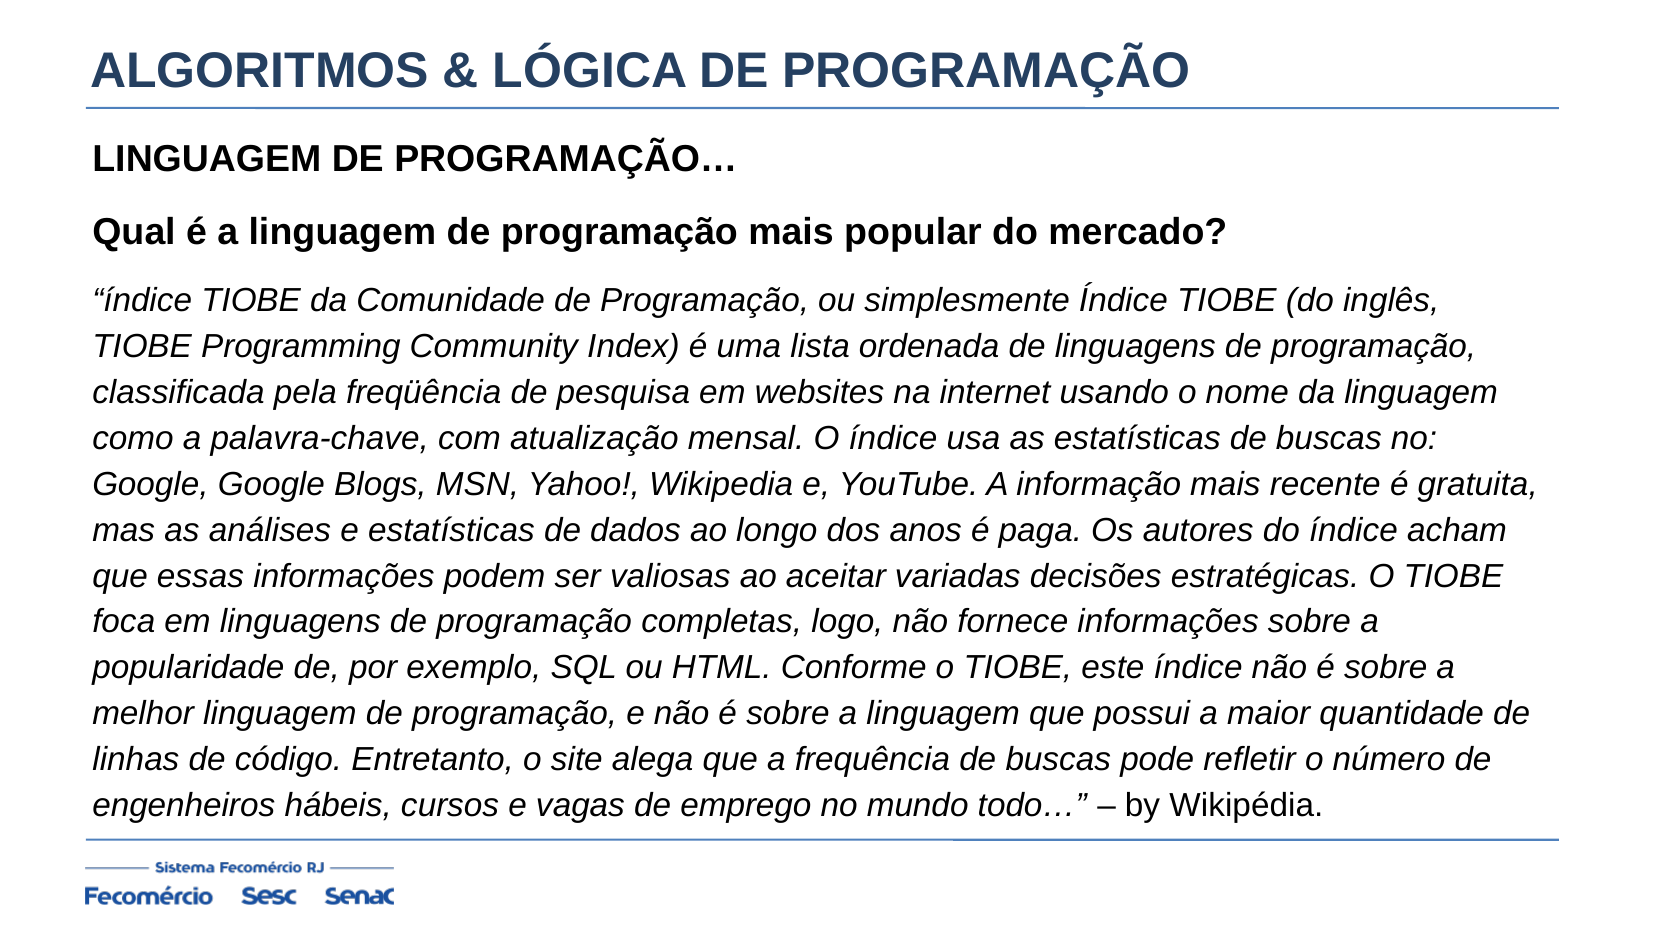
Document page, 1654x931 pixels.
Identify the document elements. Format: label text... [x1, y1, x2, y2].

text_box LINGUAGEM DE PROGRAMAÇÃO… Qual é a linguagem de programação mais popular do mercado? “índice TIOBE da Comunidade de Programação, ou simplesmente Índice TIOBE (do inglês, TIOBE Programming Community Index) é uma lista ordenada de linguagens de programação, classificada pela freqüência de pesquisa em websites na internet usando o nome da linguagem como a palavra-chave, com atualização mensal. O índice usa as estatísticas de buscas no: Google, Google Blogs, MSN, Yahoo!, Wikipedia e, YouTube. A informação mais recente é gratuita, mas as análises e estatísticas de dados ao longo dos anos é paga. Os autores do índice acham que essas informações podem ser valiosas ao aceitar variadas decisões estratégicas. O TIOBE foca em linguagens de programação completas, logo, não fornece informações sobre a popularidade de, por exemplo, SQL ou HTML. Conforme o TIOBE, este índice não é sobre a melhor linguagem de programação, e não é sobre a linguagem que possui a maior quantidade de linhas de código. Entretanto, o site alega que a frequência de buscas pode refletir o número de engenheiros hábeis, cursos e vagas de emprego no mundo todo…” – by Wikipédia. [77, 112, 1564, 836]
picture [62, 845, 416, 921]
text_box ALGORITMOS & LÓGICA DE PROGRAMAÇÃO [90, 32, 1564, 104]
